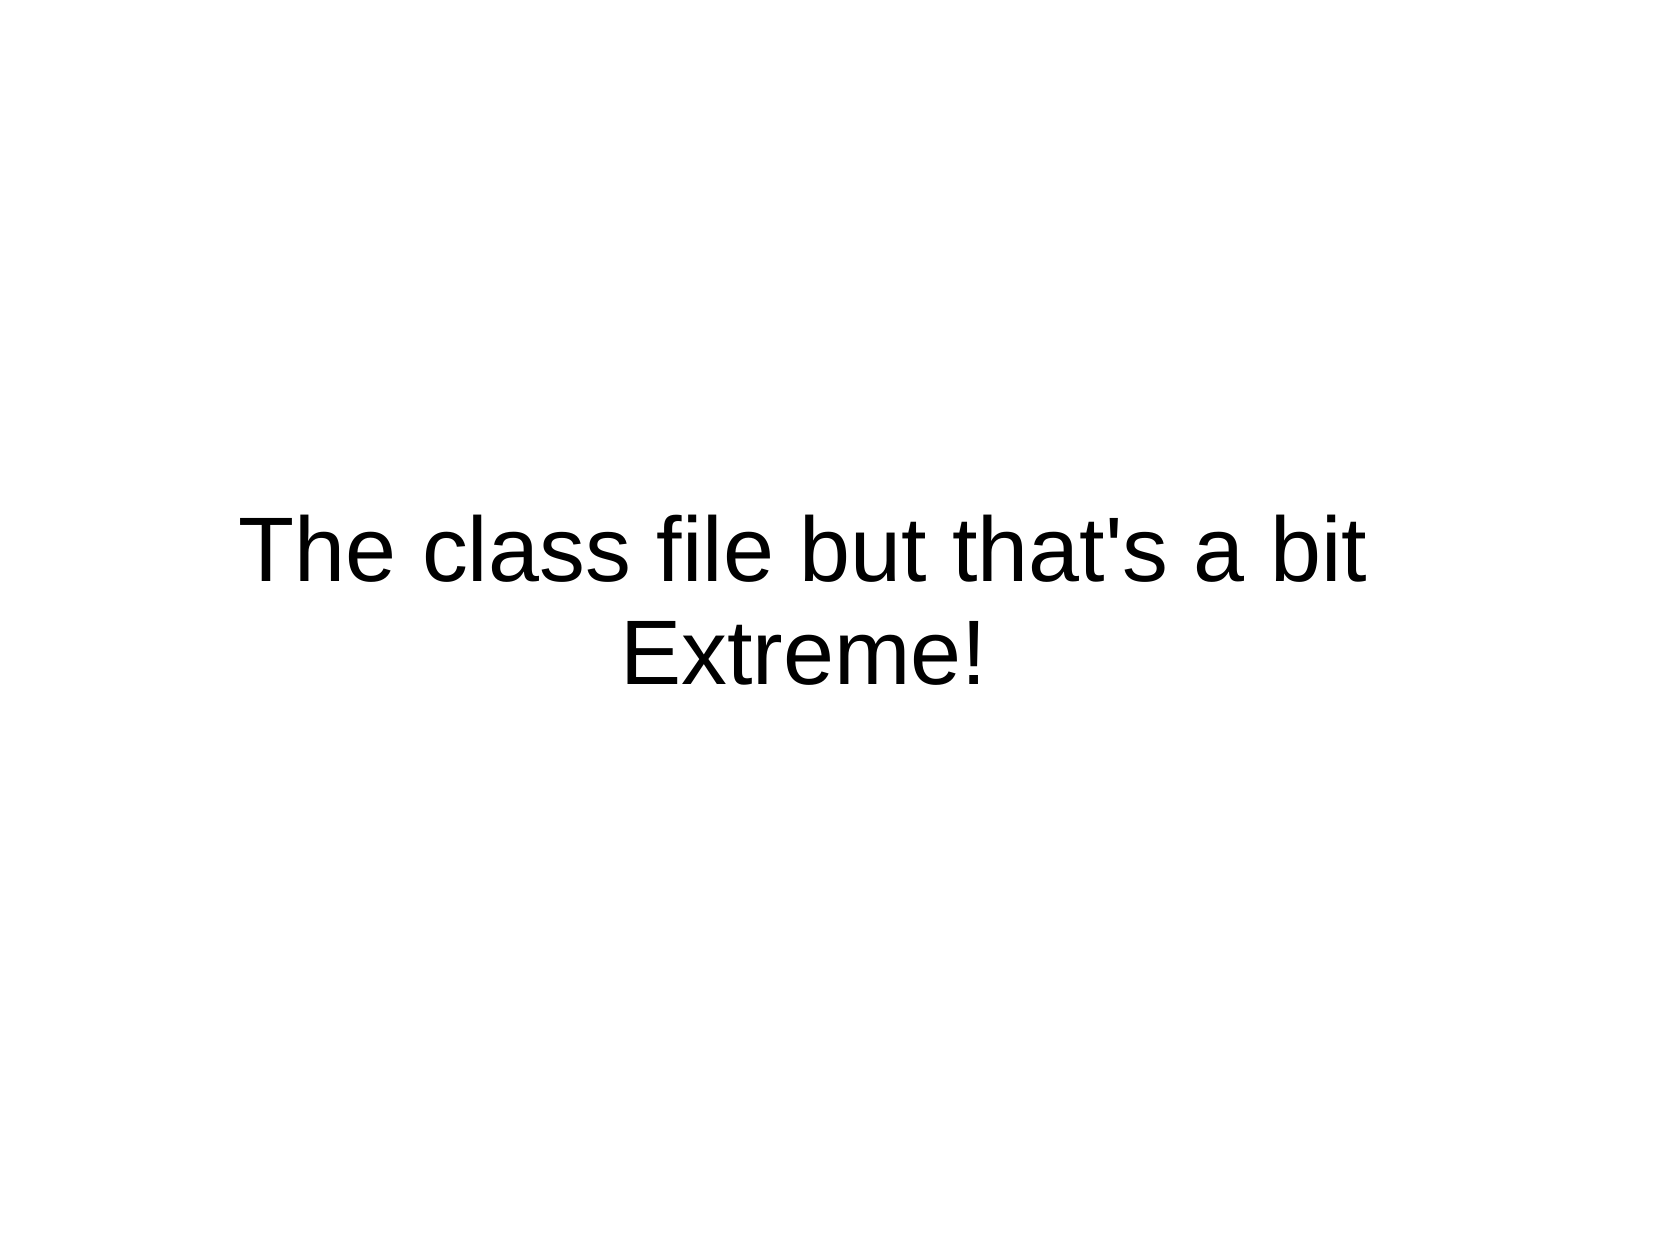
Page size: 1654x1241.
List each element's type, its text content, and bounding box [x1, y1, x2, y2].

title The class file but that's a bit Extreme! [60, 497, 1549, 706]
